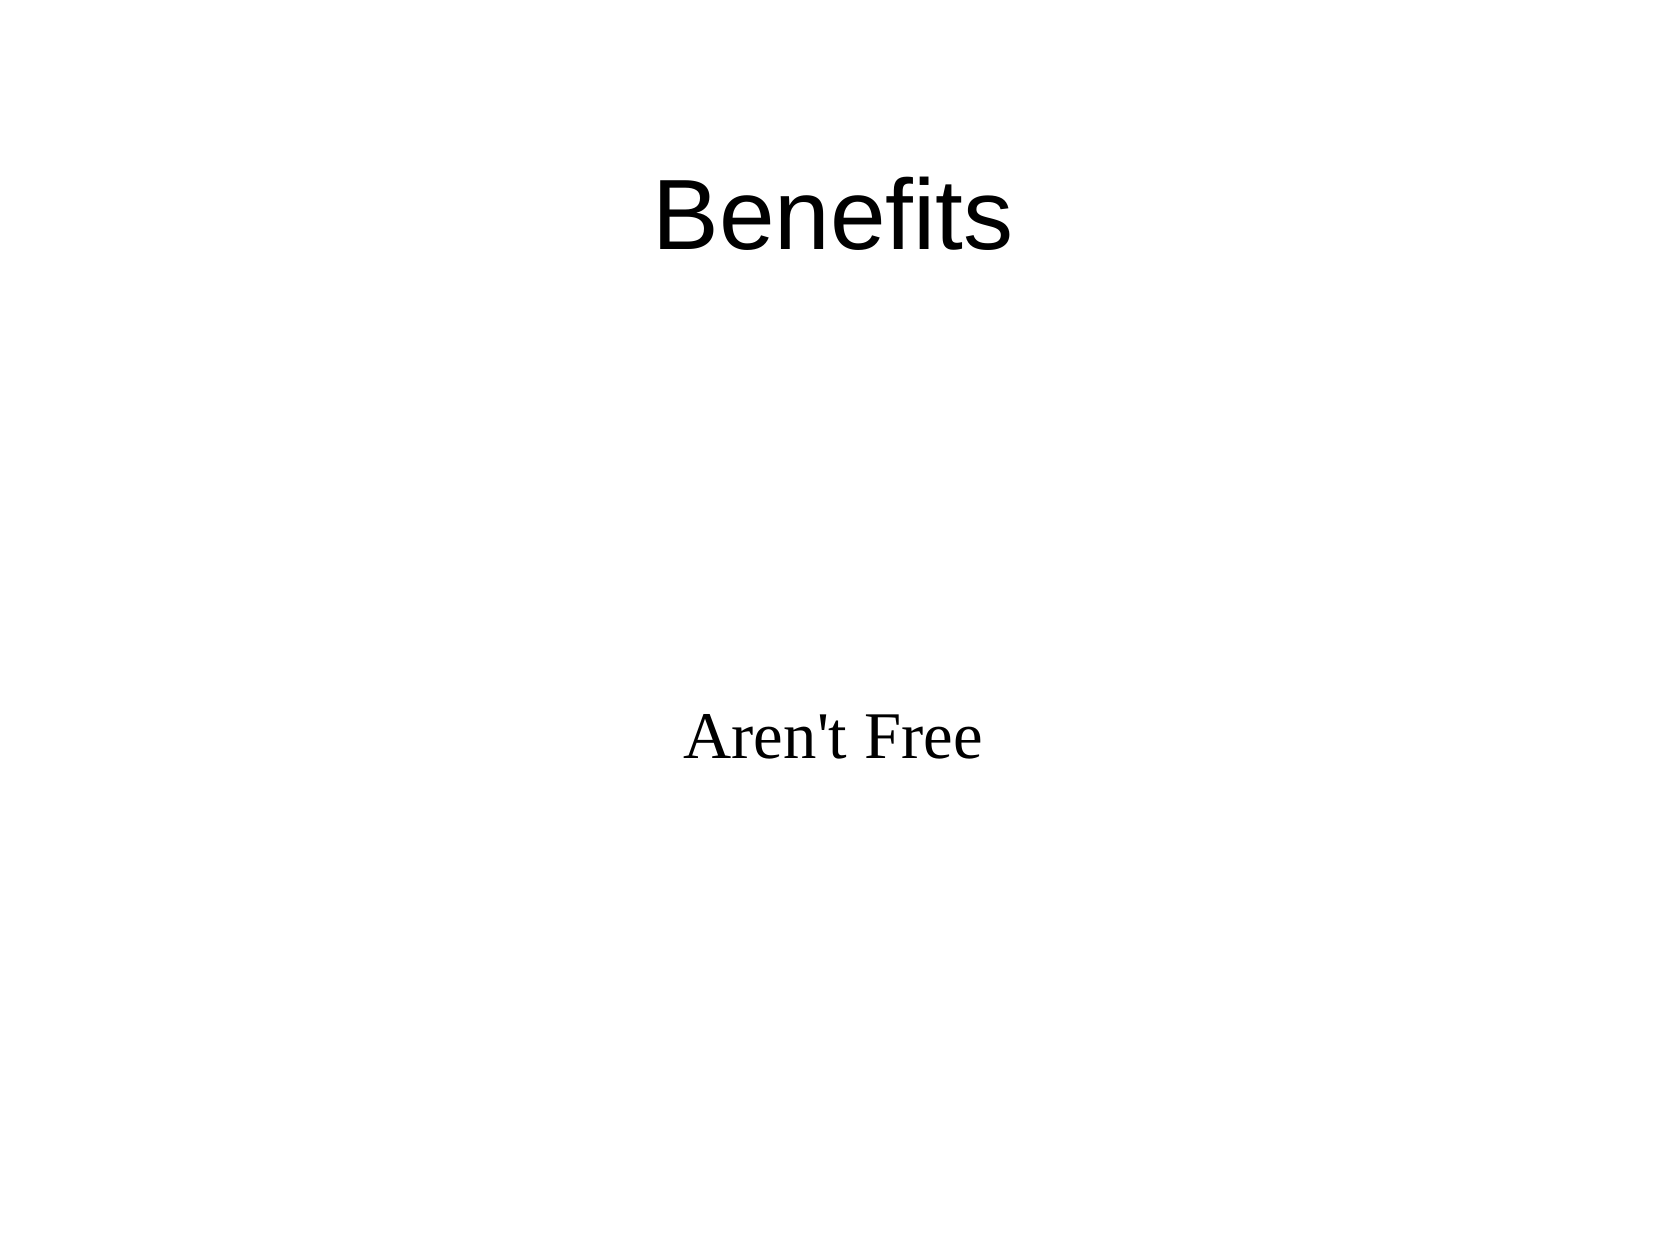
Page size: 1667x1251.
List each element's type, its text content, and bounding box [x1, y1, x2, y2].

subtitle Aren't Free [124, 368, 1542, 1104]
title Benefits [124, 110, 1542, 320]
